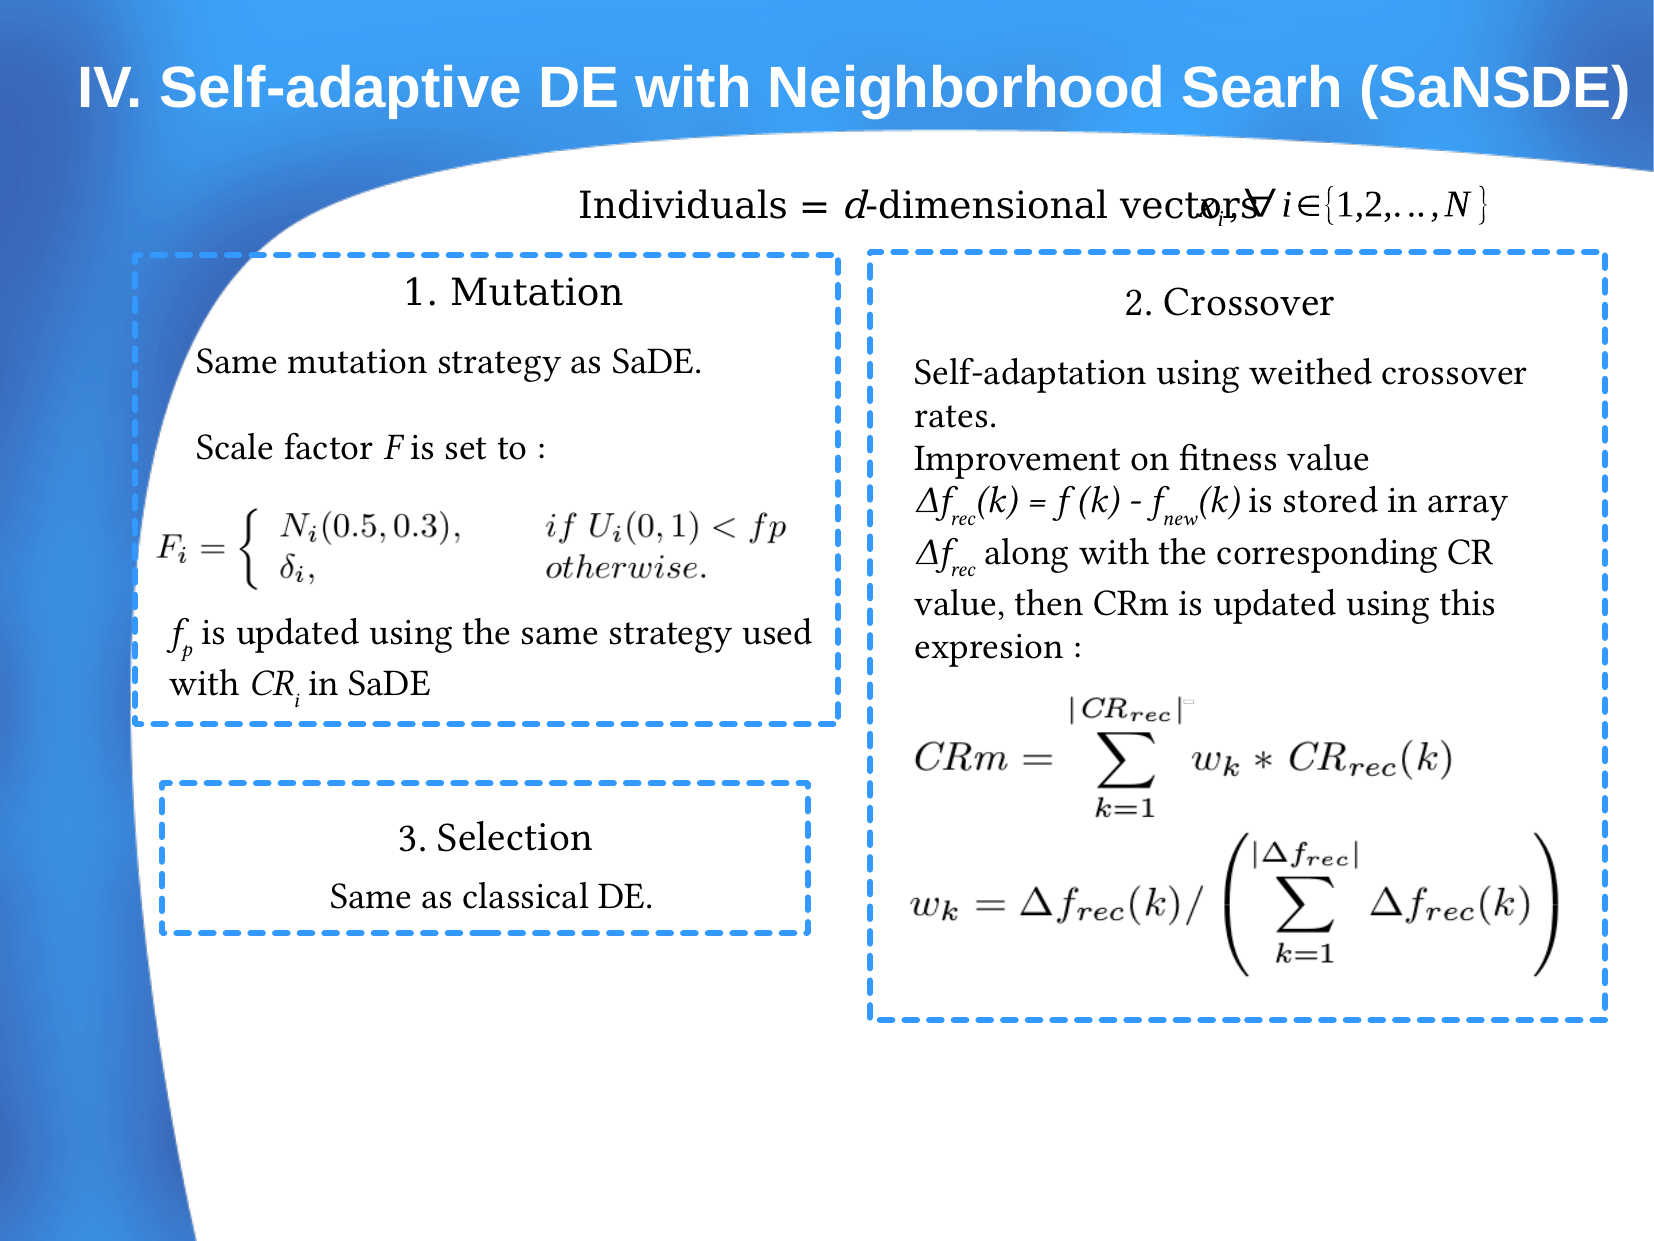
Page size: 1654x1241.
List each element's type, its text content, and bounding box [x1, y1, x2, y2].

picture [0, 0, 1654, 1241]
text_box fp is updated using the same strategy used with CRi in SaDE [154, 603, 838, 722]
text_box 2. Crossover [1110, 270, 1350, 334]
chart [1186, 183, 1500, 232]
text_box Individuals = d-dimensional vectors [563, 177, 1219, 263]
text_box 1. Mutation [387, 268, 610, 333]
text_box Same as classical DE. [315, 867, 705, 977]
text_box 3. Selection [383, 804, 692, 867]
text_box Same mutation strategy as SaDE. Scale factor F is set to : [181, 333, 719, 478]
text_box IV. Self-adaptive DE with Neighborhood Searh (SaNSDE) [62, 47, 1647, 128]
text_box Self-adaptation using weithed crossover rates. Improvement on fitness value Δfrec(k) = f (k) - fnew(k) is stored in array Δfrec along with the corresponding CR value, then CRm is updated using this expresion : [900, 343, 1573, 677]
